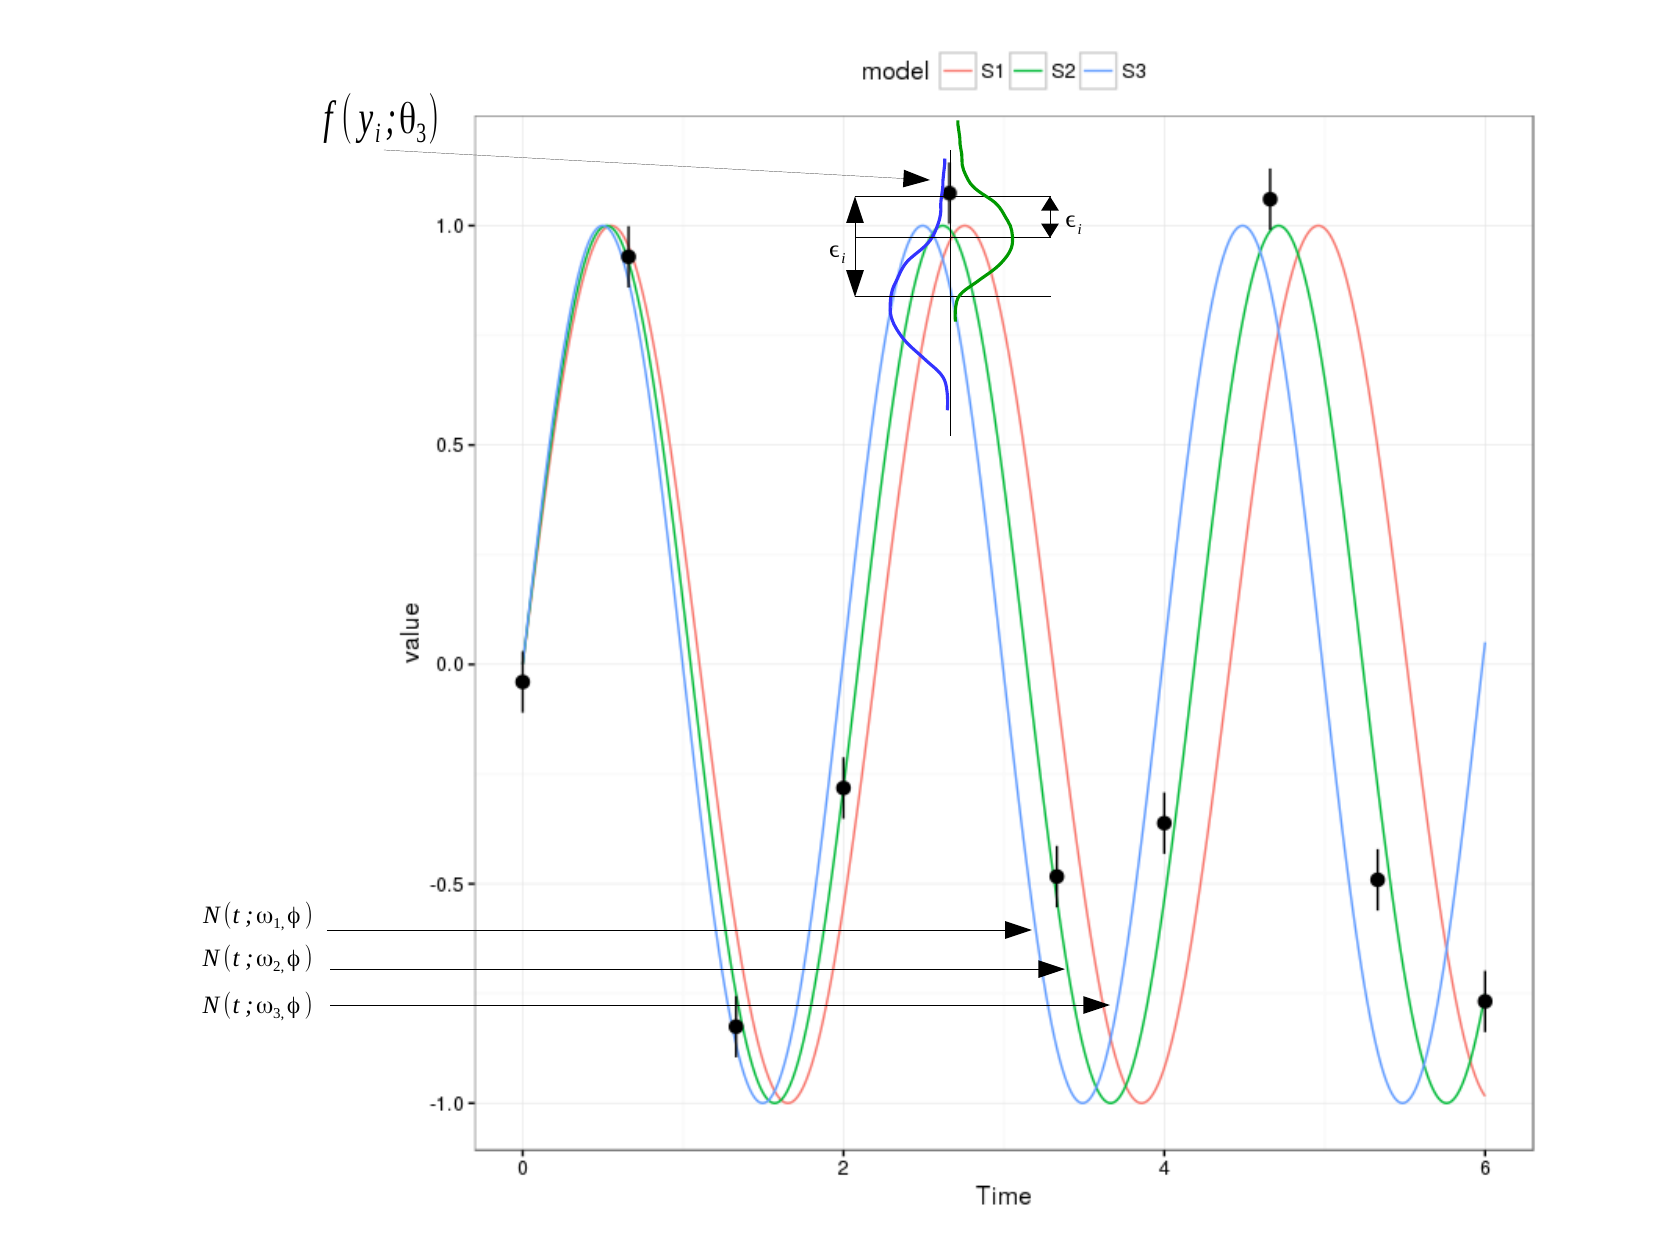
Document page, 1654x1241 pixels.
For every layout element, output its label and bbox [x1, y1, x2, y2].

chart [1058, 215, 1178, 275]
chart [195, 990, 320, 1023]
picture [383, 14, 1546, 1222]
chart [822, 244, 941, 304]
chart [195, 942, 320, 976]
chart [315, 90, 449, 151]
chart [195, 900, 320, 933]
